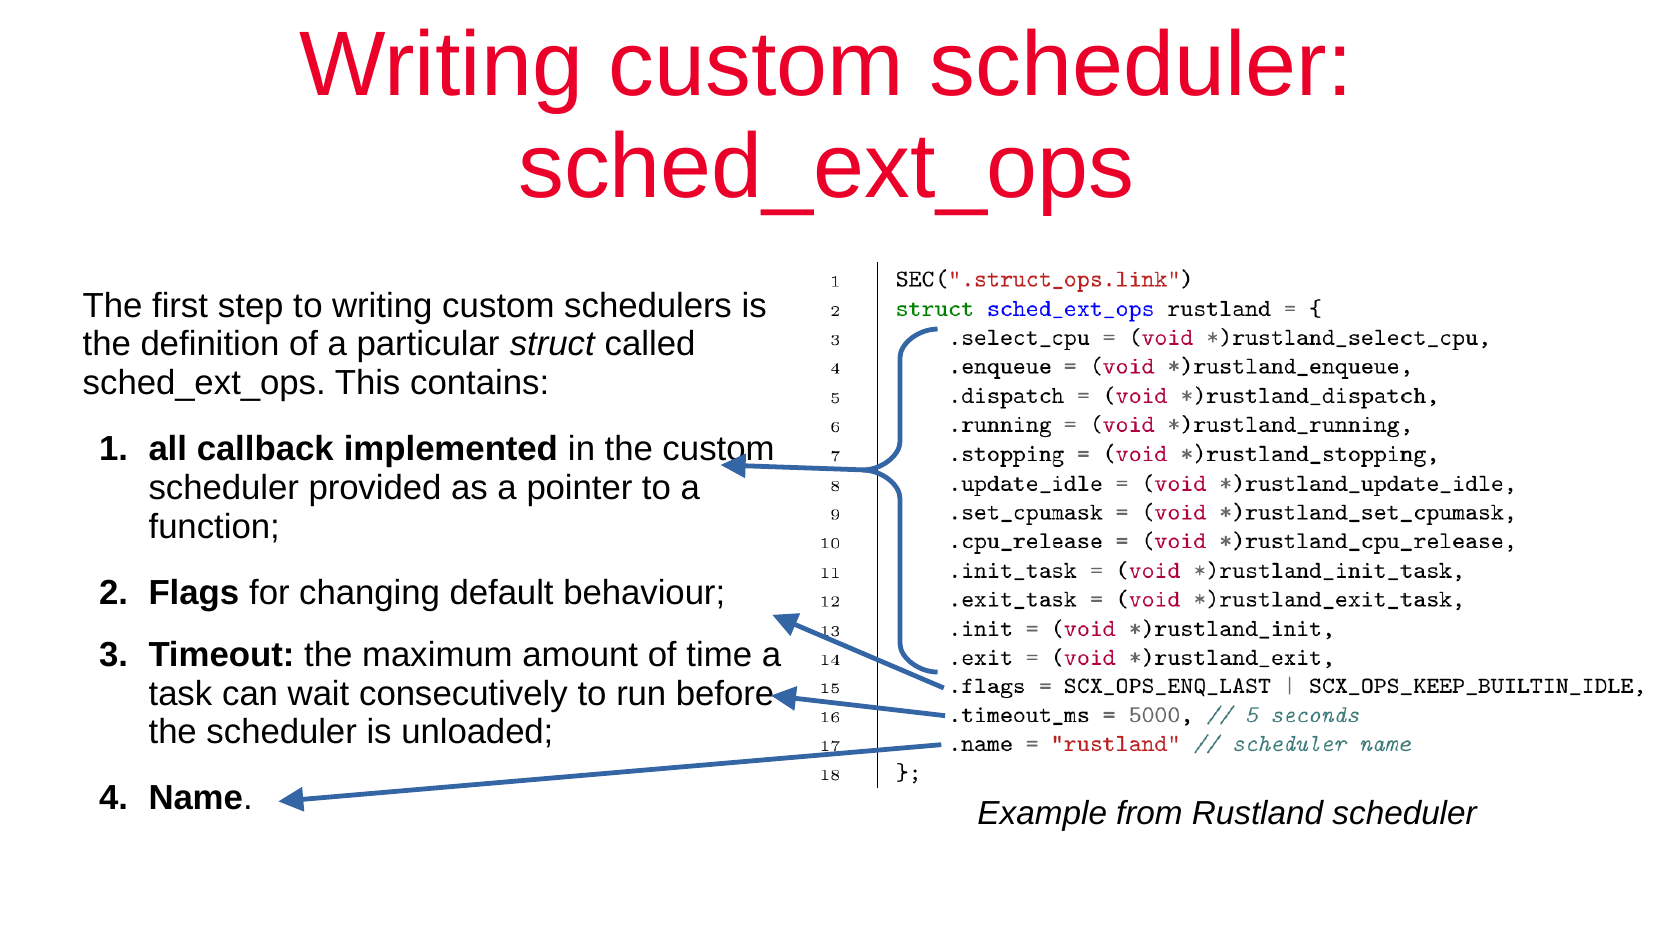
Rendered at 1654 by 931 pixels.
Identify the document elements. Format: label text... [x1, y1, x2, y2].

picture [818, 262, 1654, 788]
list The first step to writing custom schedulers is the definition of a particular struct called sched_ext_ops. This contains: all callback implemented in the custom scheduler provided as a pointer to a function; Flags for changing default behaviour; Timeout: the maximum amount of time a task can wait consecutively to run before the scheduler is unloaded; Name. [82, 285, 788, 826]
text_box Example from Rustland scheduler [927, 787, 1528, 841]
title Writing custom scheduler: sched_ext_ops [82, 22, 1571, 207]
